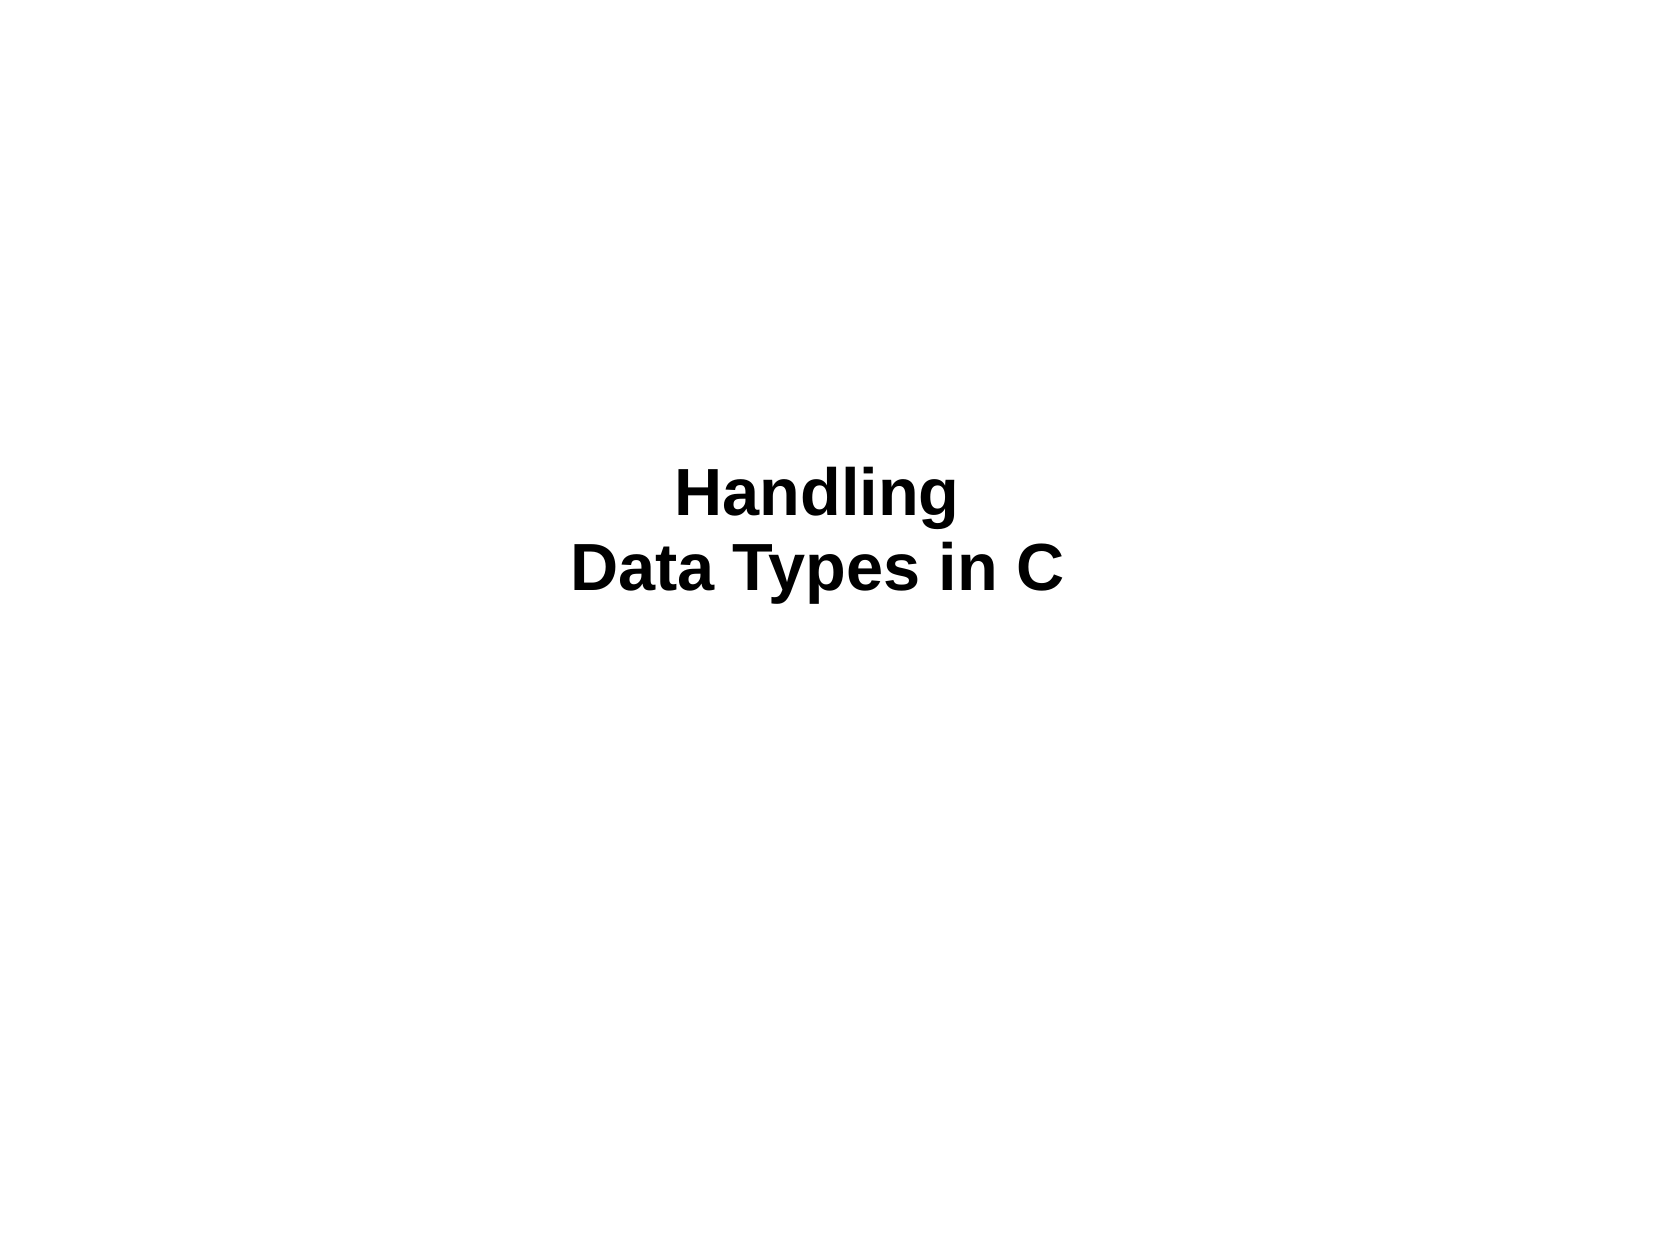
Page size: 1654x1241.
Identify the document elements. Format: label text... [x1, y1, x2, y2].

subtitle Handling Data Types in C [82, 49, 1571, 1010]
